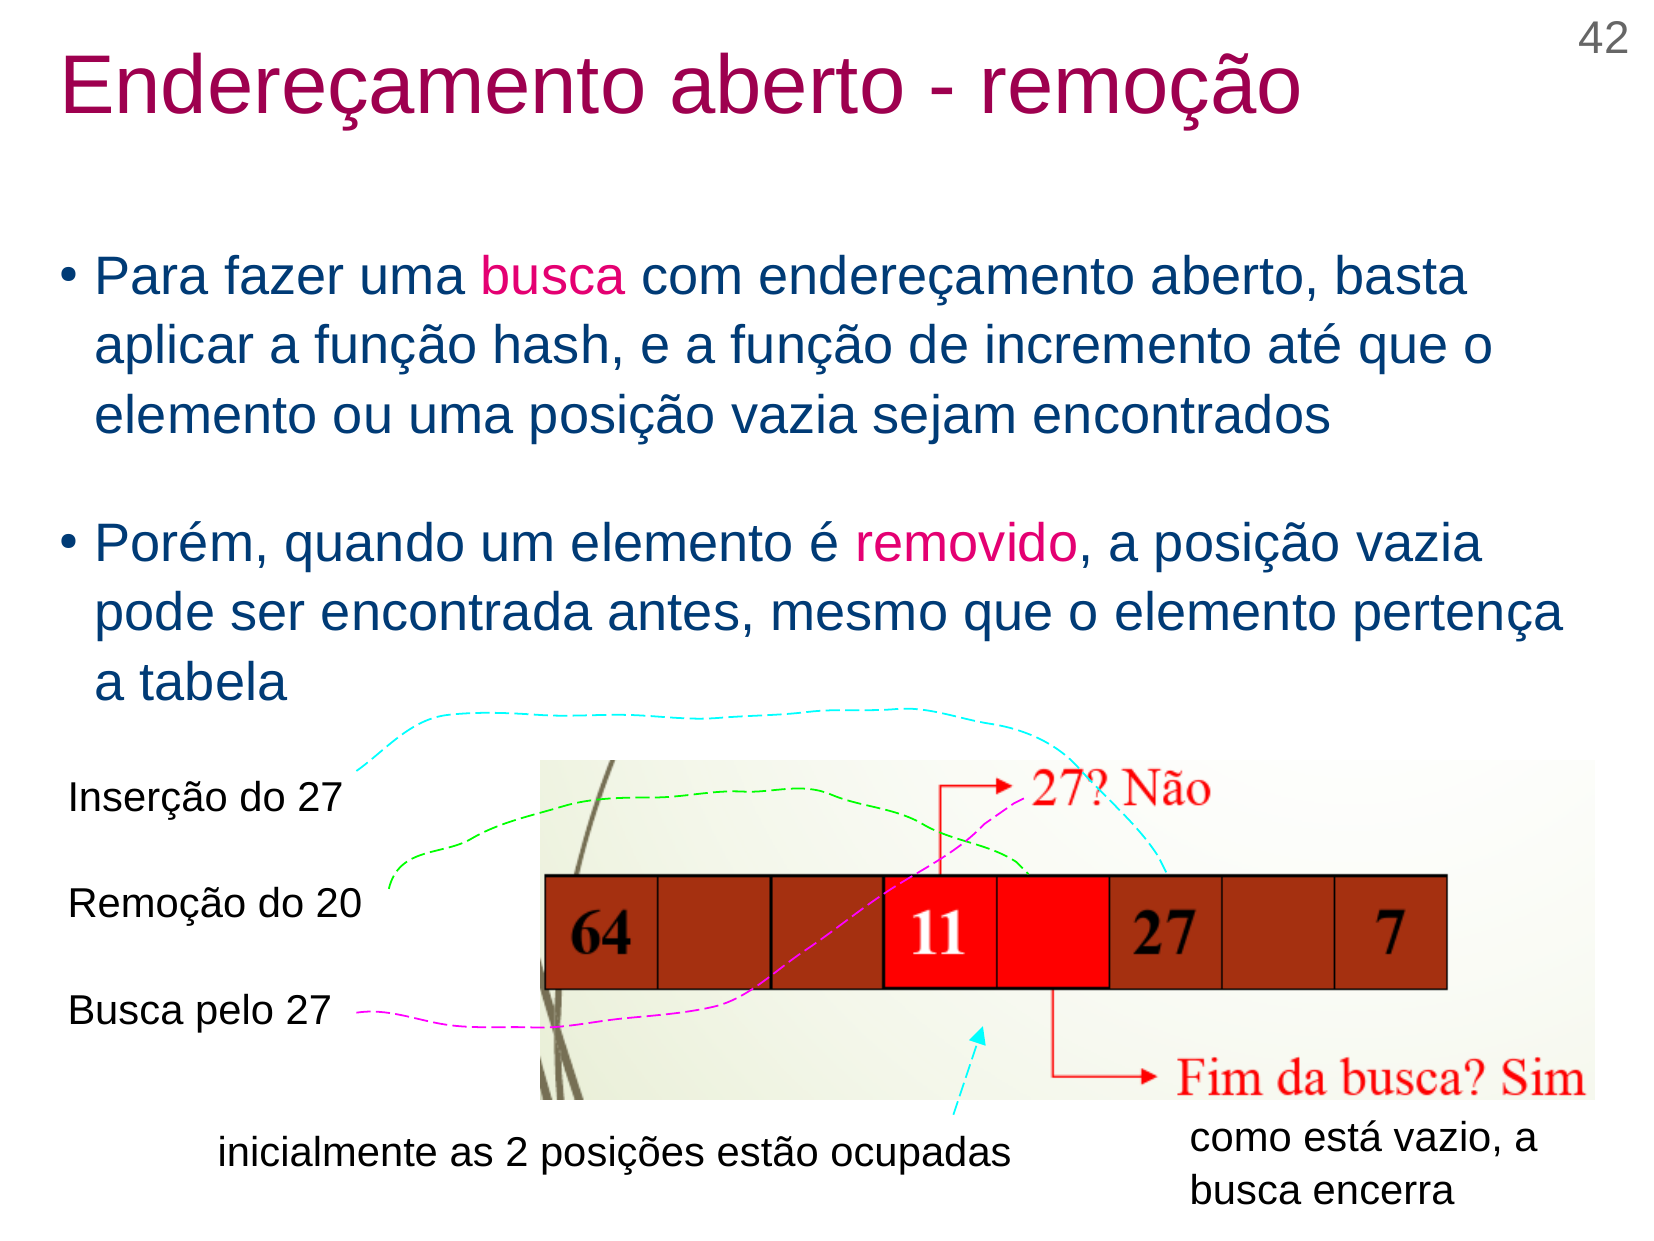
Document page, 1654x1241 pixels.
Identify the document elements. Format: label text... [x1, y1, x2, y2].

picture [540, 760, 1595, 1100]
title Endereçamento aberto - remoção [59, 29, 1595, 148]
text_box inicialmente as 2 posições estão ocupadas [203, 1114, 1028, 1183]
text_box Inserção do 27 Remoção do 20 Busca pelo 27 [52, 758, 422, 1041]
text_box como está vazio, a busca encerra [1174, 1099, 1589, 1222]
list Para fazer uma busca com endereçamento aberto, basta aplicar a função hash, e a função de incremento até que o elemento ou uma posição vazia sejam encontrados Porém, quando um elemento é removido, a posição vazia pode ser encontrada antes, mesmo que o elemento pertença a tabela [59, 236, 1595, 1211]
